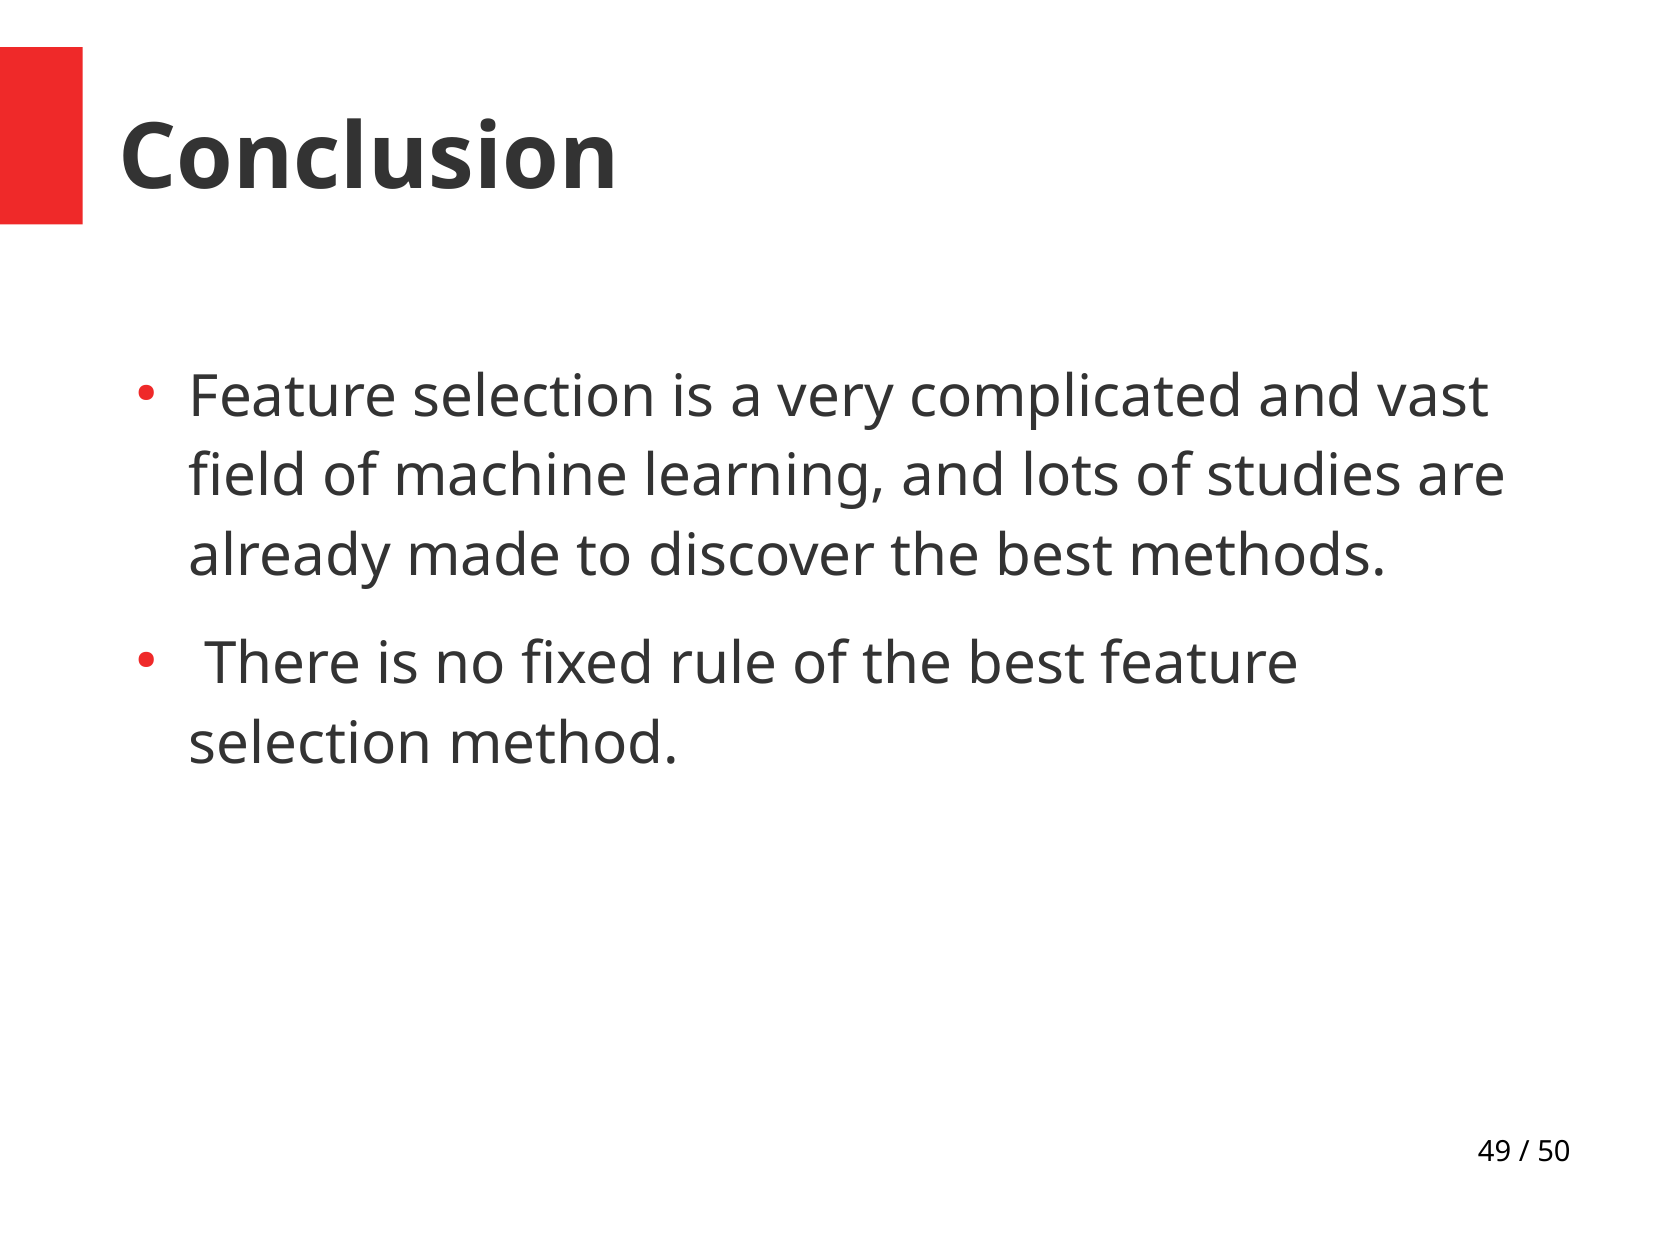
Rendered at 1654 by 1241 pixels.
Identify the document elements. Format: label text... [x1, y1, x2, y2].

title Conclusion [118, 49, 1571, 257]
list Feature selection is a very complicated and vast field of machine learning, and lots of studies are already made to discover the best methods. There is no fixed rule of the best feature selection method. [118, 354, 1536, 1074]
